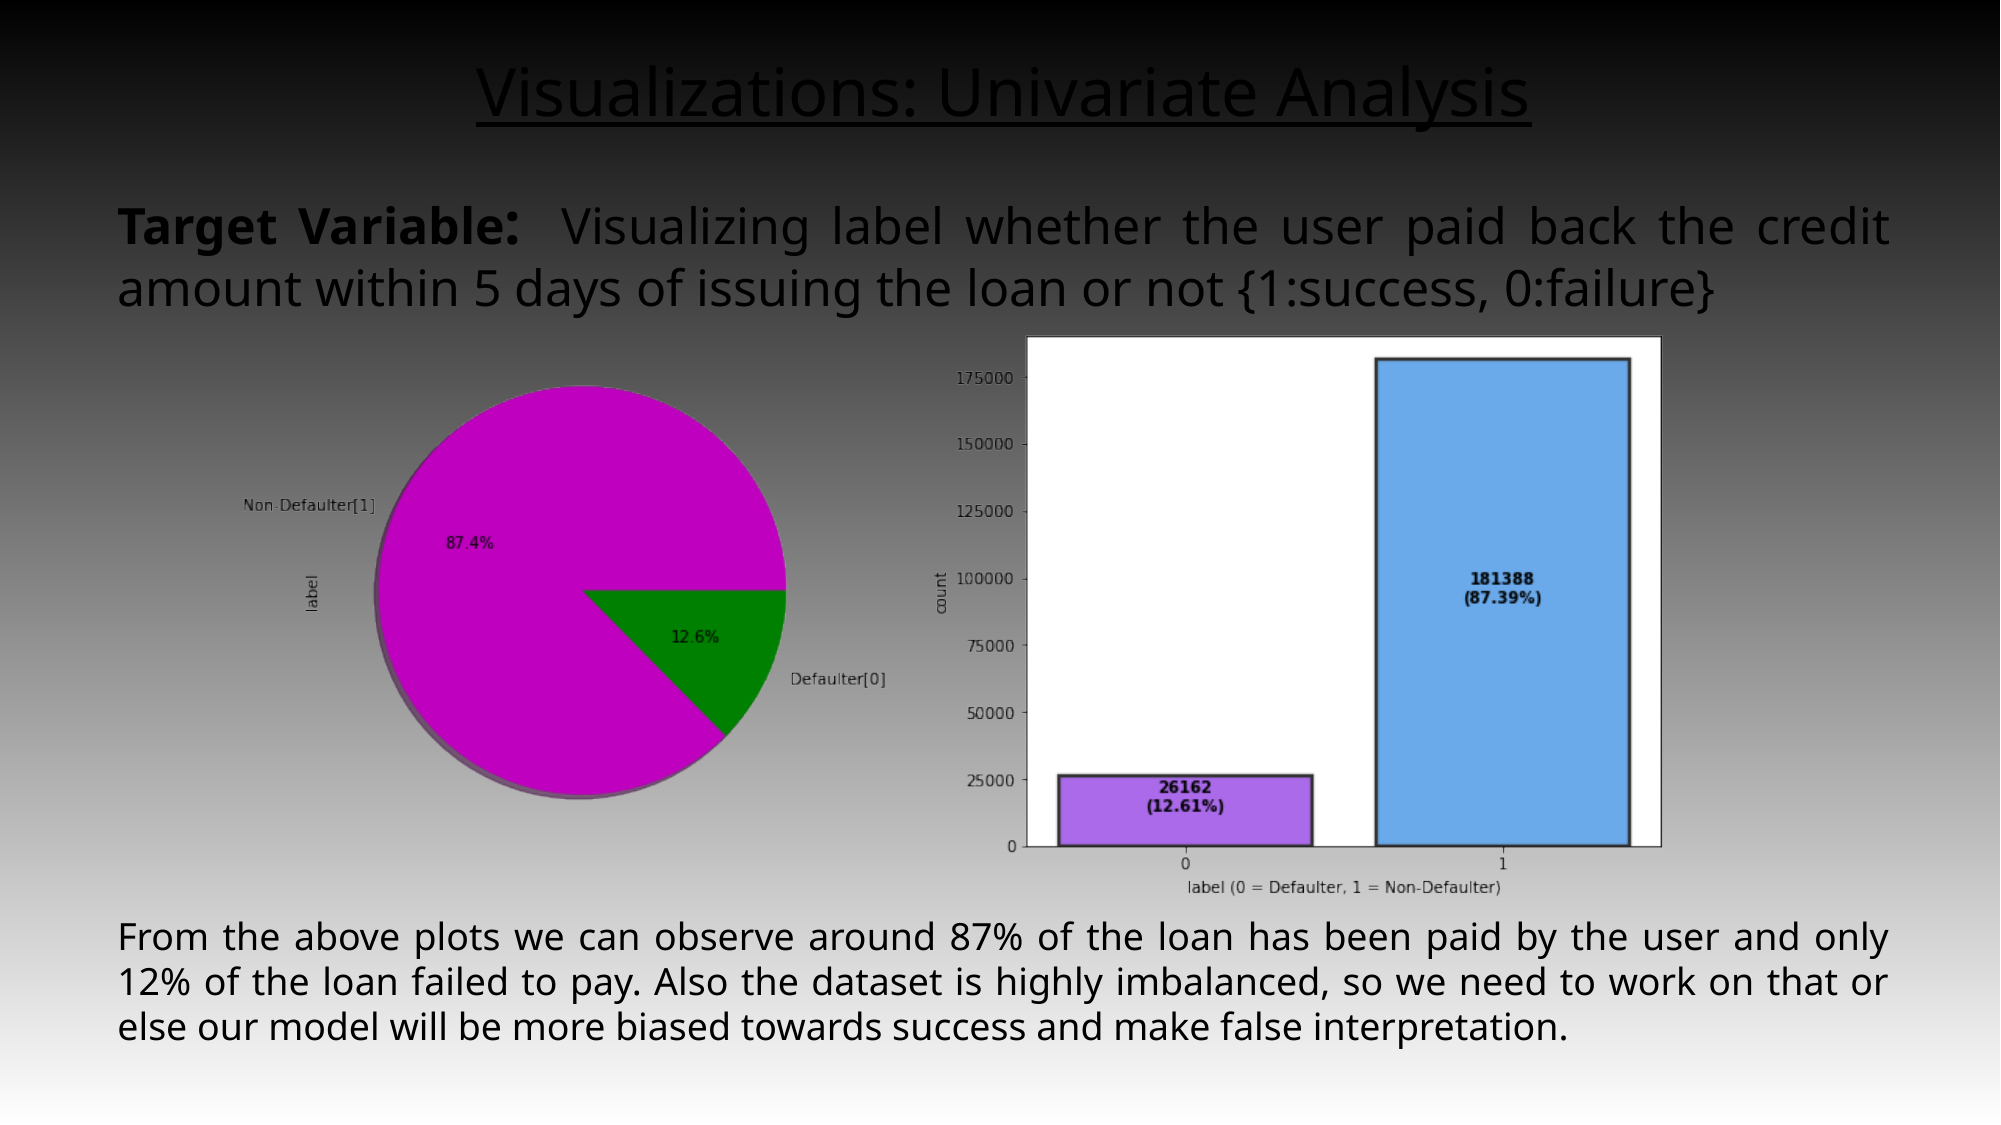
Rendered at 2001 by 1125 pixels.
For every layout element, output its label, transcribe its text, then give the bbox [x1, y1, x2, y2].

text_box From the above plots we can observe around 87% of the loan has been paid by the user and only 12% of the loan failed to pay. Also the dataset is highly imbalanced, so we need to work on that or else our model will be more biased towards success and make false interpretation. [102, 905, 1906, 1055]
picture [232, 325, 1672, 905]
text_box Visualizations: Univariate Analysis [102, 42, 1906, 138]
text_box Target Variable: Visualizing label whether the user paid back the credit amount within 5 days of issuing the loan or not {1:success, 0:failure} [102, 179, 1906, 324]
